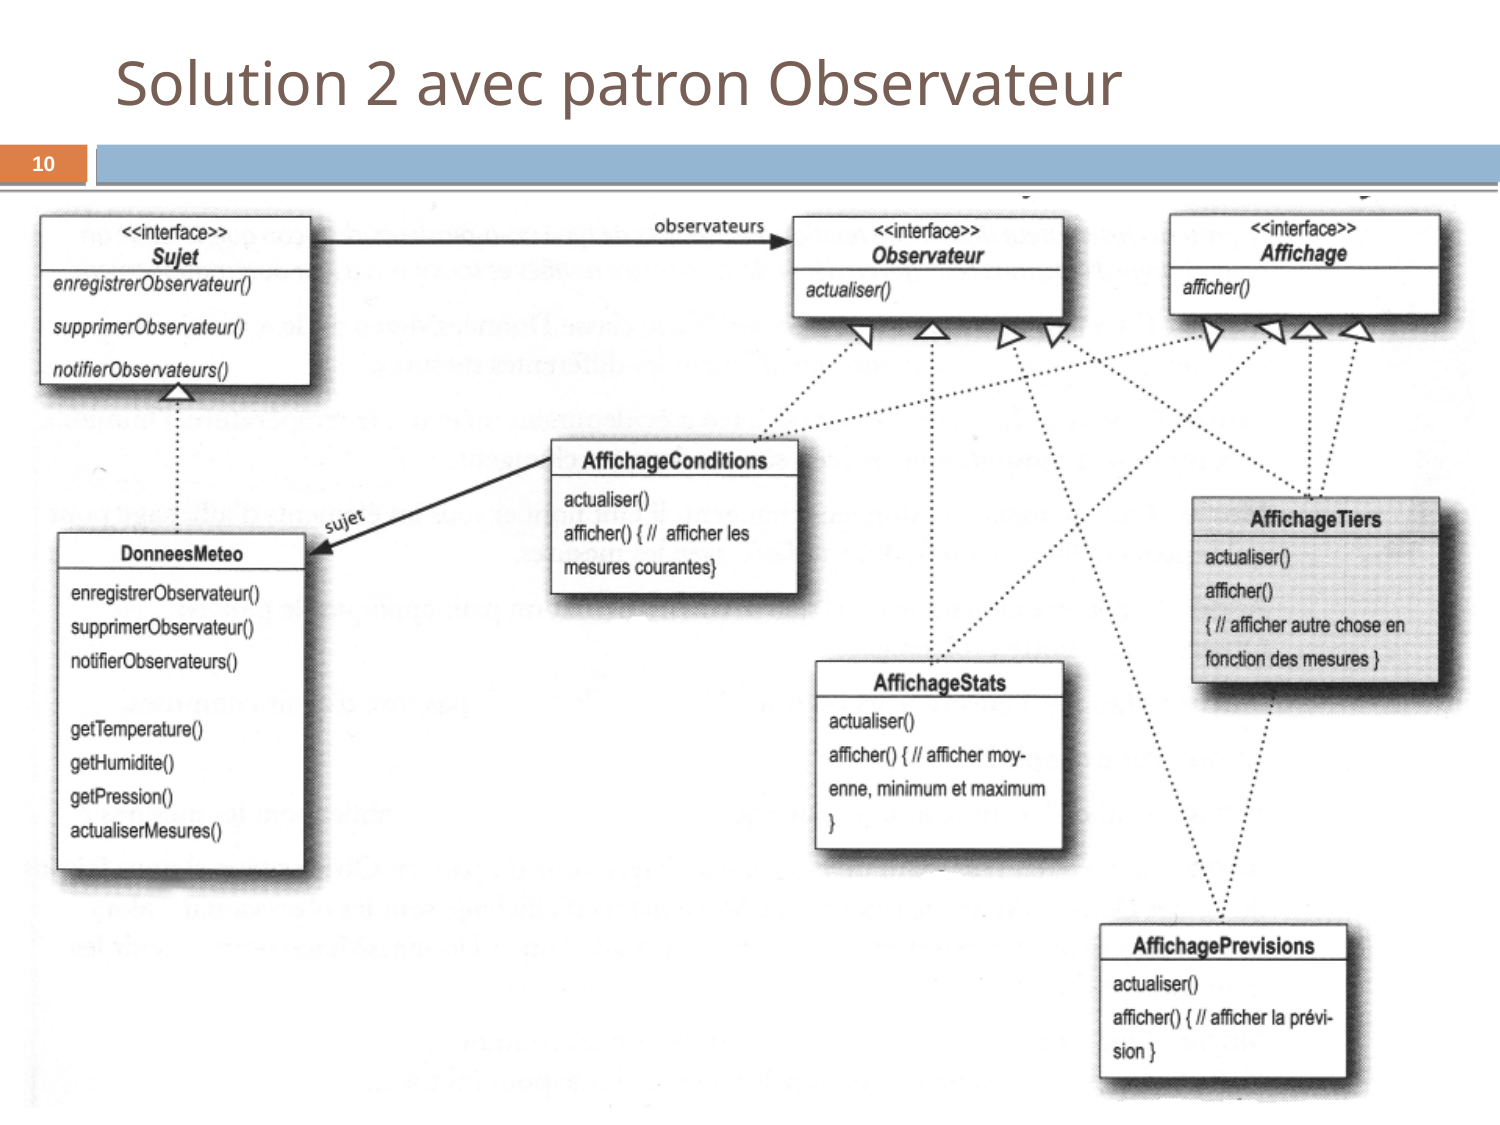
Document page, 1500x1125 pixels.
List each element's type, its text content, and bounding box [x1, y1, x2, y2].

picture [24, 196, 1476, 1108]
slide_number <numéro> [0, 143, 88, 184]
title Solution 2 avec patron Observateur [100, 37, 1438, 126]
